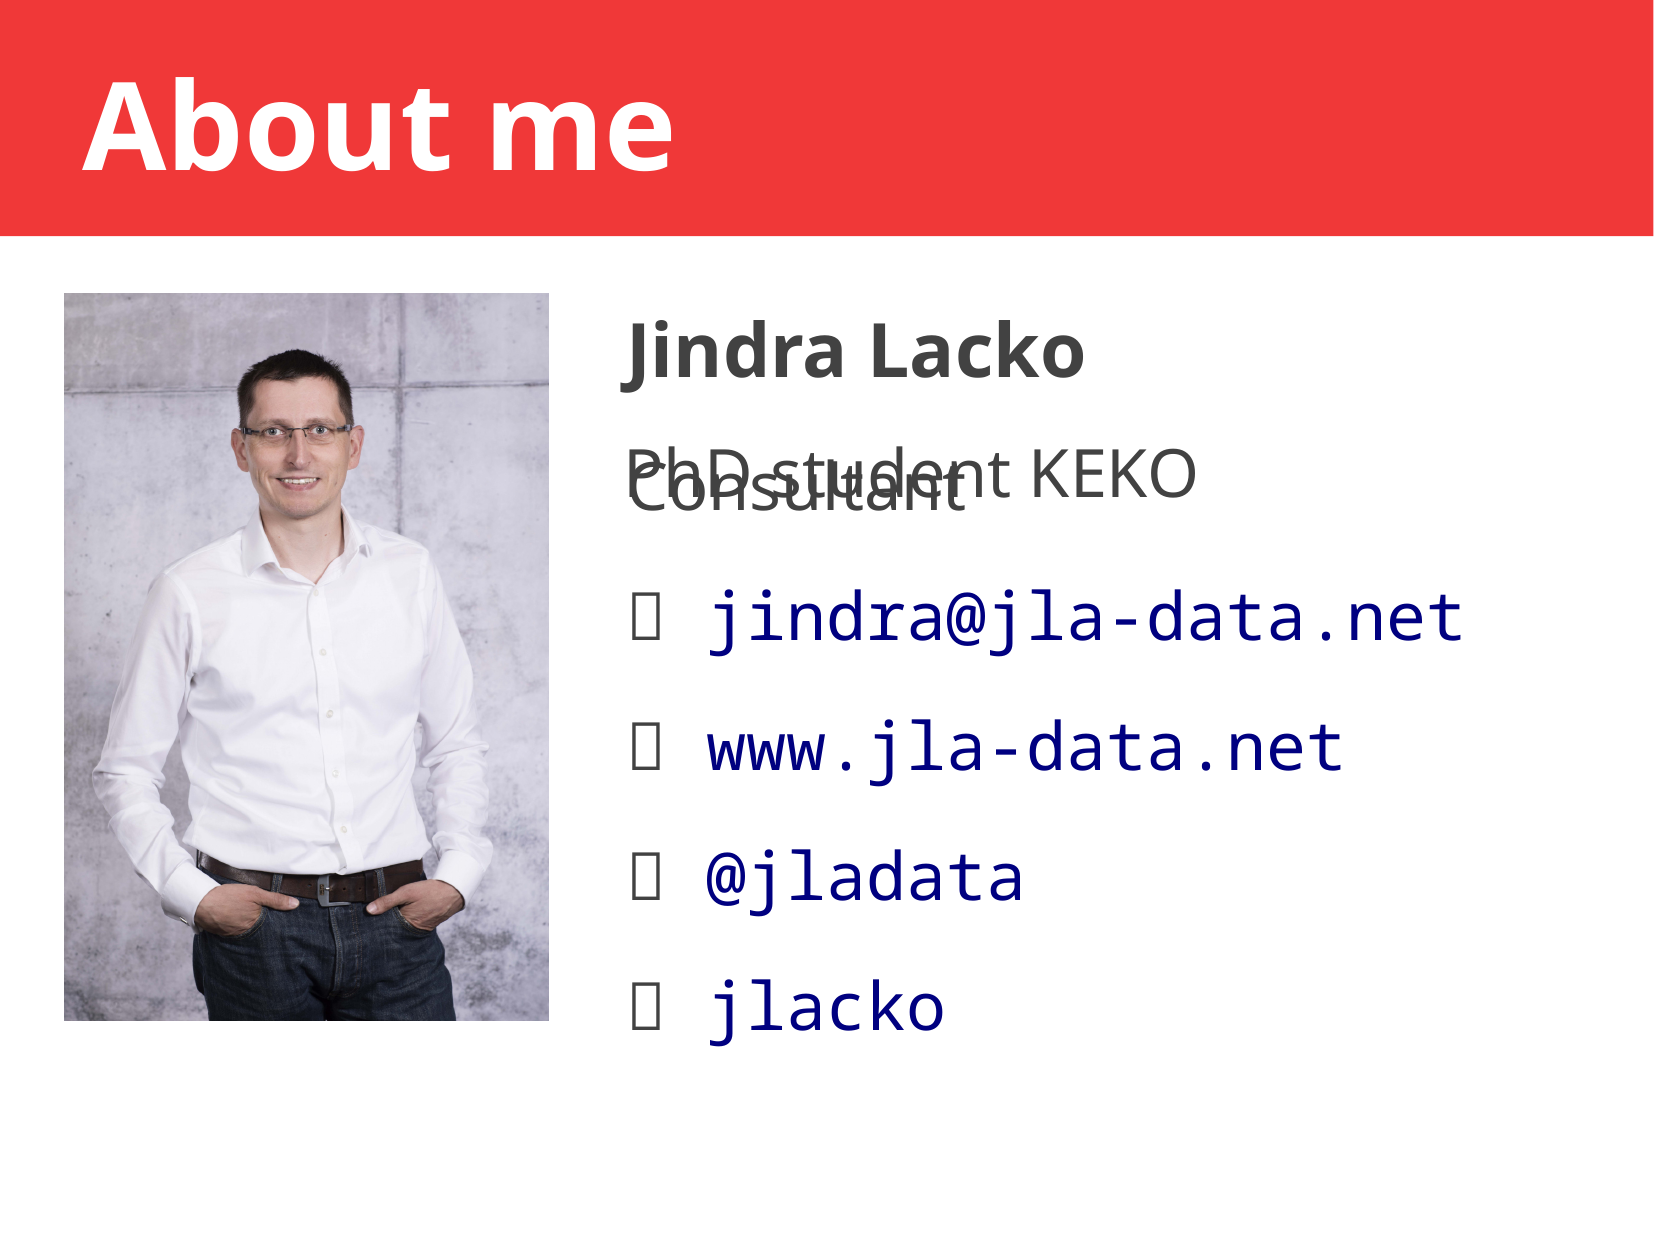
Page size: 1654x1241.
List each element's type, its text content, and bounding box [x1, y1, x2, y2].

list Jindra Lacko Consultant  jindra@jla-data.net  www.jla-data.net  @jladata  jlacko [555, 297, 1599, 1063]
text_box PhD student KEKO [537, 418, 1270, 532]
title About me [82, 19, 1571, 227]
picture [64, 293, 549, 1021]
